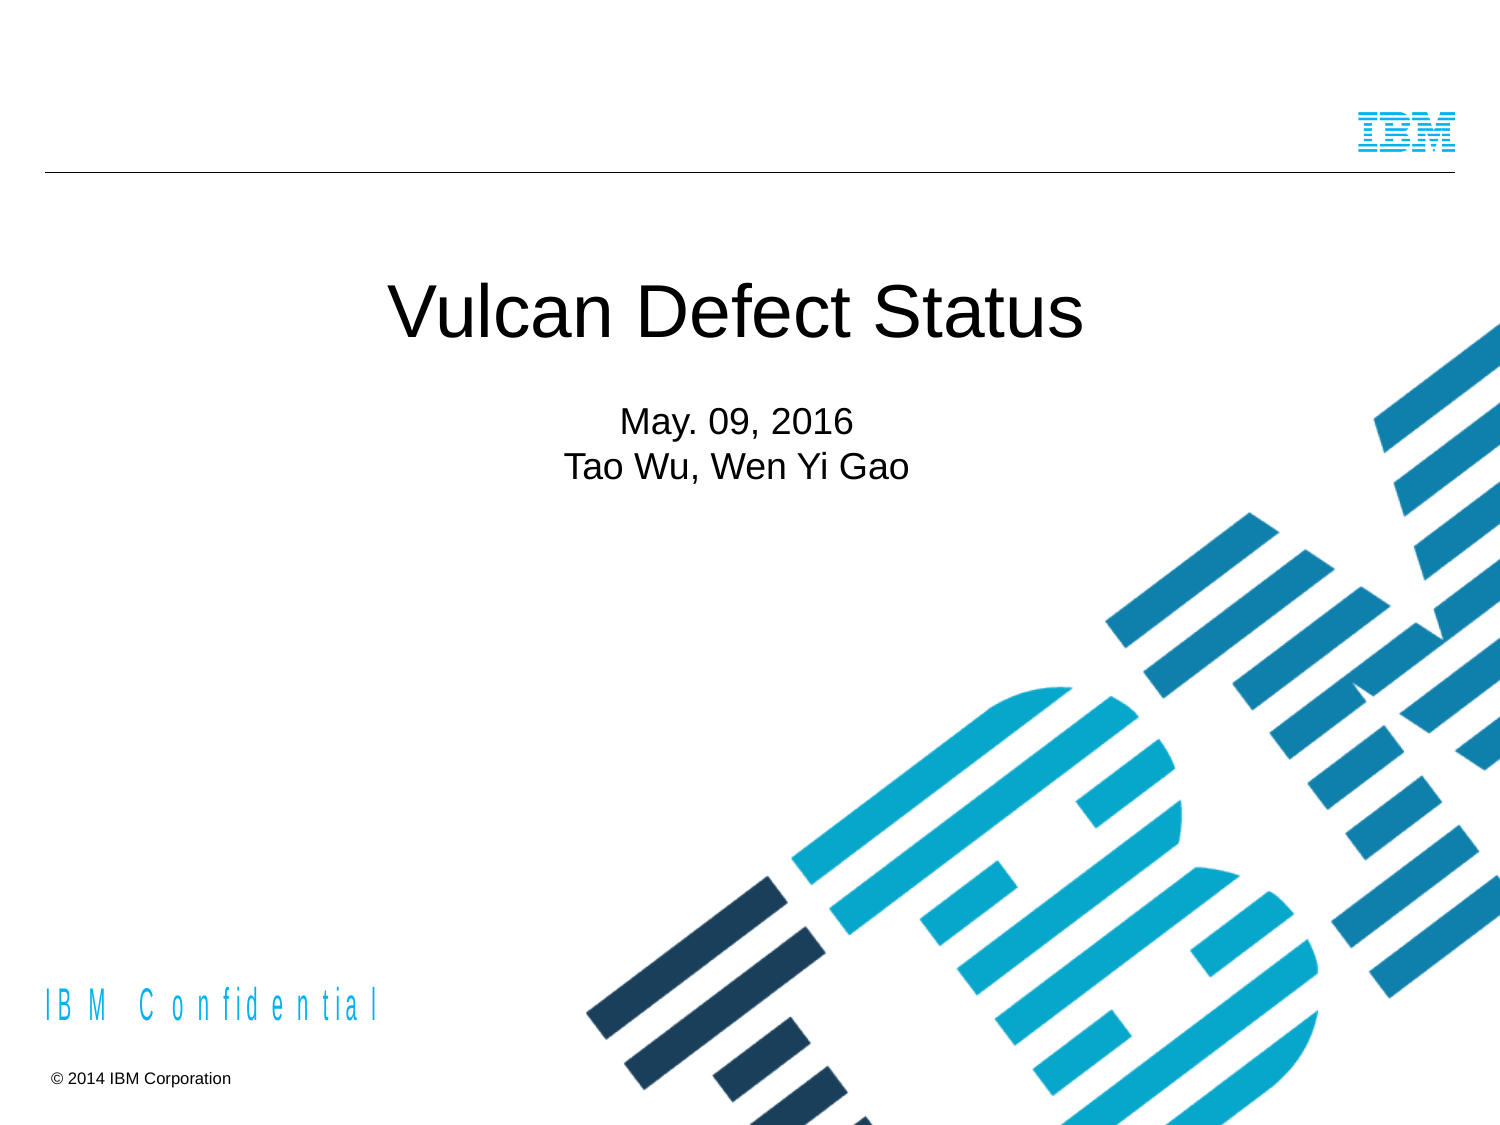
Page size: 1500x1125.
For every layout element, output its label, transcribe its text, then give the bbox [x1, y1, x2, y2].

picture [29, 972, 400, 1040]
title Vulcan Defect Status May. 09, 2016 Tao Wu, Wen Yi Gao [22, 196, 1416, 554]
picture [585, 308, 1500, 1125]
picture [1358, 112, 1455, 152]
